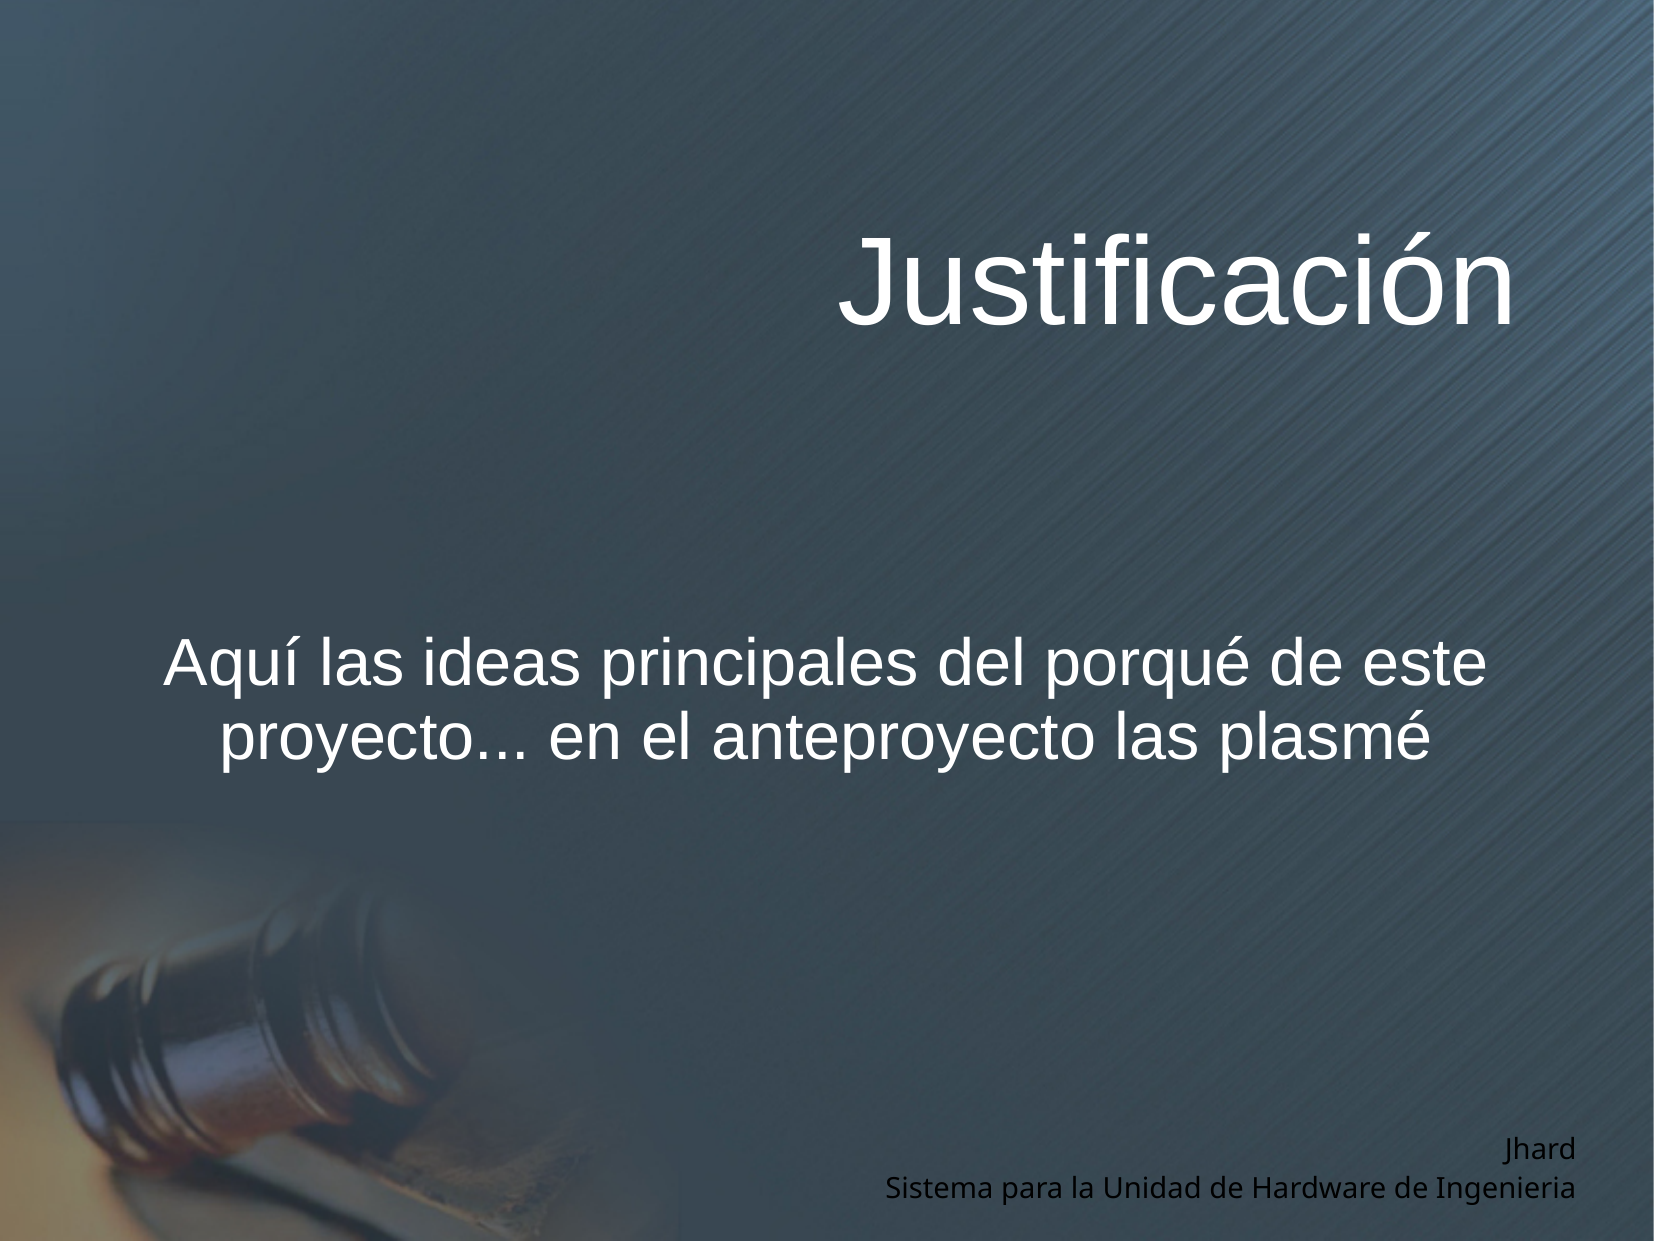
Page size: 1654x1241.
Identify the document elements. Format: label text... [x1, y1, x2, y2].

picture [0, 0, 1654, 1241]
title Justificación [29, 177, 1518, 385]
subtitle Aquí las ideas principales del porqué de este proyecto... en el anteproyecto las plasmé [82, 297, 1571, 1102]
